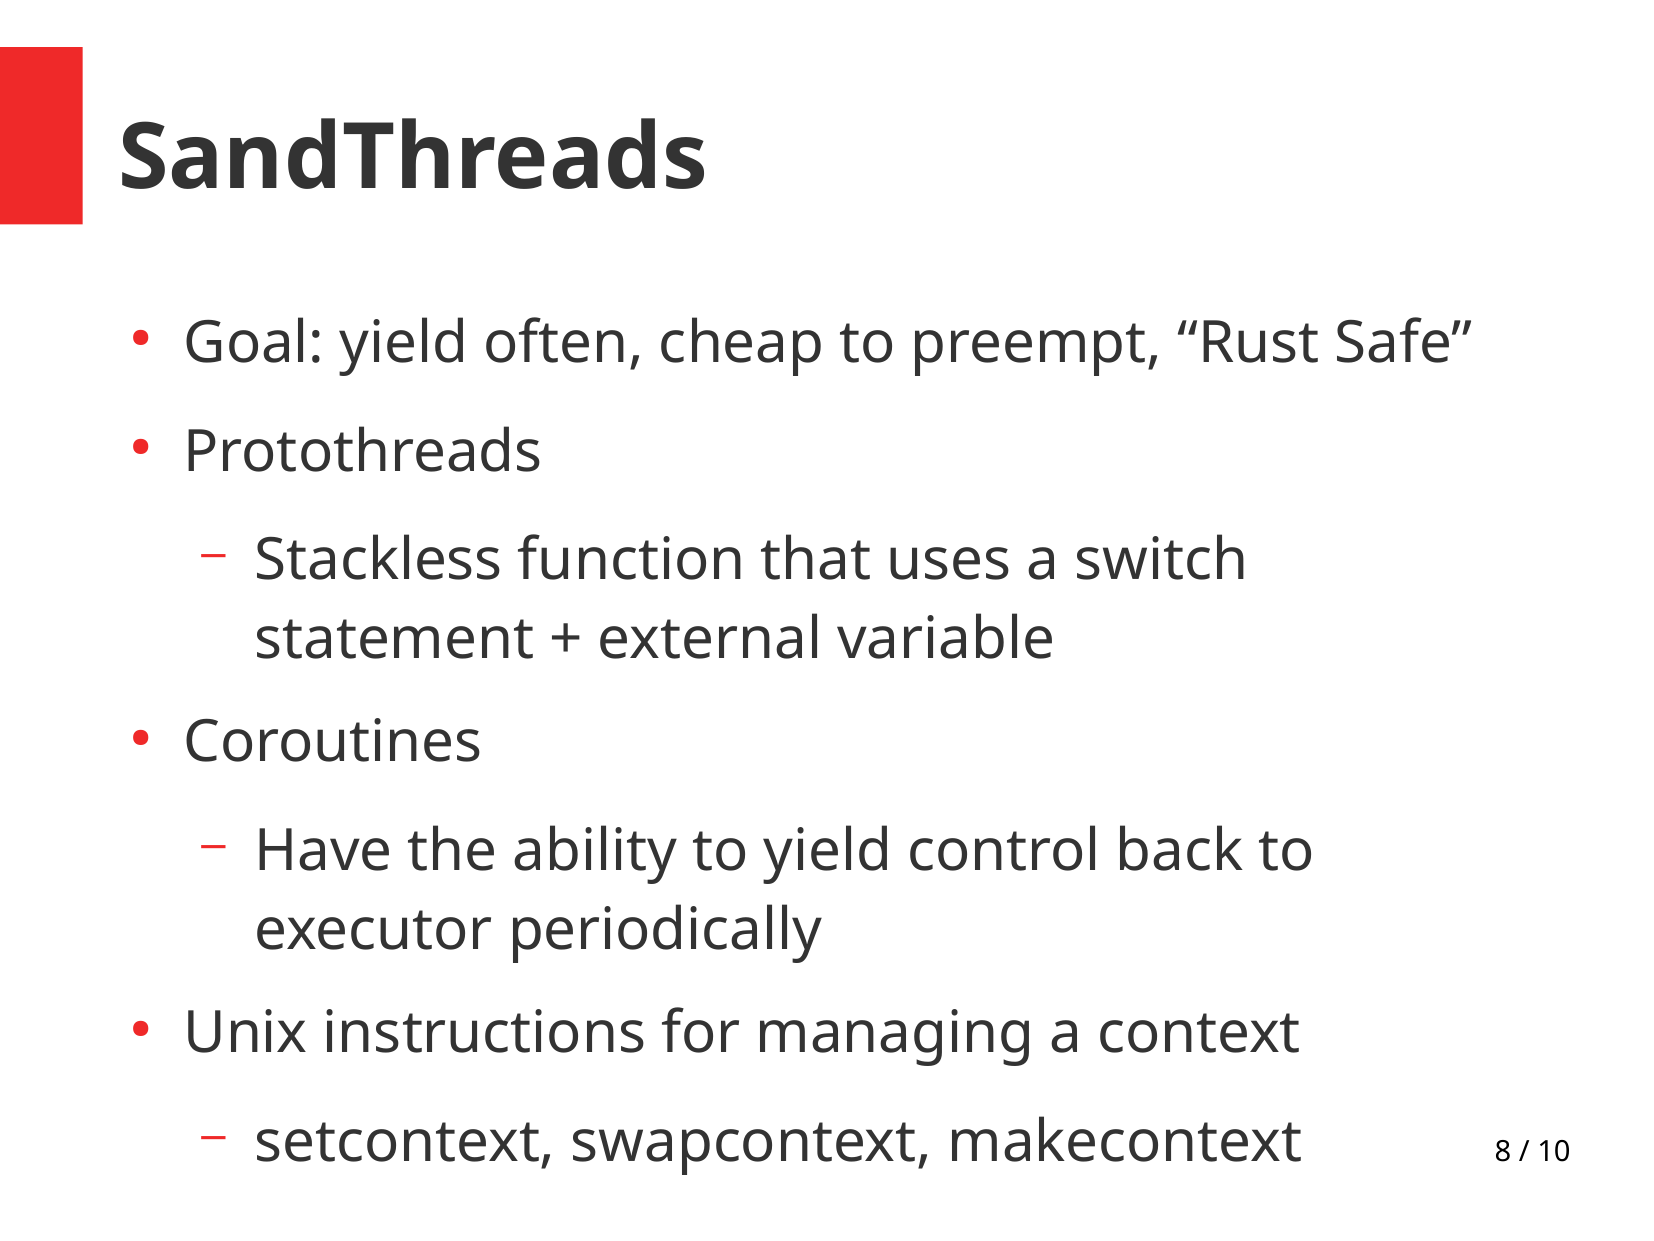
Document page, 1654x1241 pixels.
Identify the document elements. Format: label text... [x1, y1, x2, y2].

title SandThreads [118, 49, 1571, 257]
list Goal: yield often, cheap to preempt, “Rust Safe” Protothreads Stackless function that uses a switch statement + external variable Coroutines Have the ability to yield control back to executor periodically Unix instructions for managing a context setcontext, swapcontext, makecontext [112, 300, 1531, 1020]
